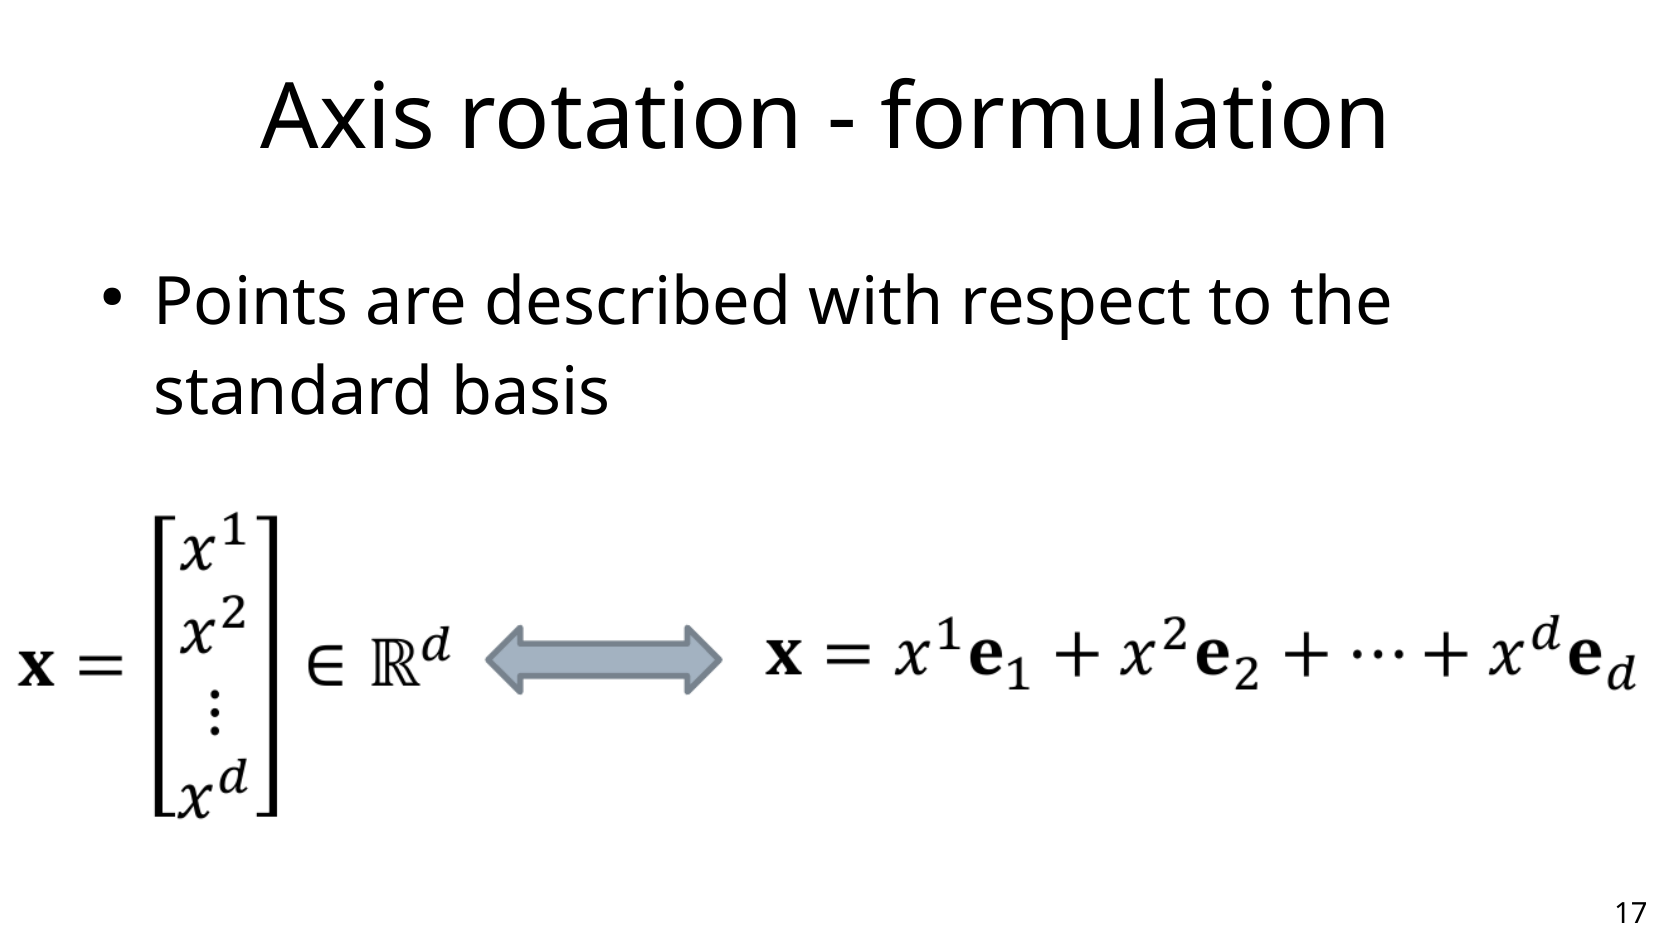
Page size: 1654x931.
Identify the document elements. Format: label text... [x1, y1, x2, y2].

list Points are described with respect to the standard basis [82, 253, 1571, 464]
title Axis rotation - formulation [82, 1, 1571, 226]
picture [0, 464, 1654, 837]
